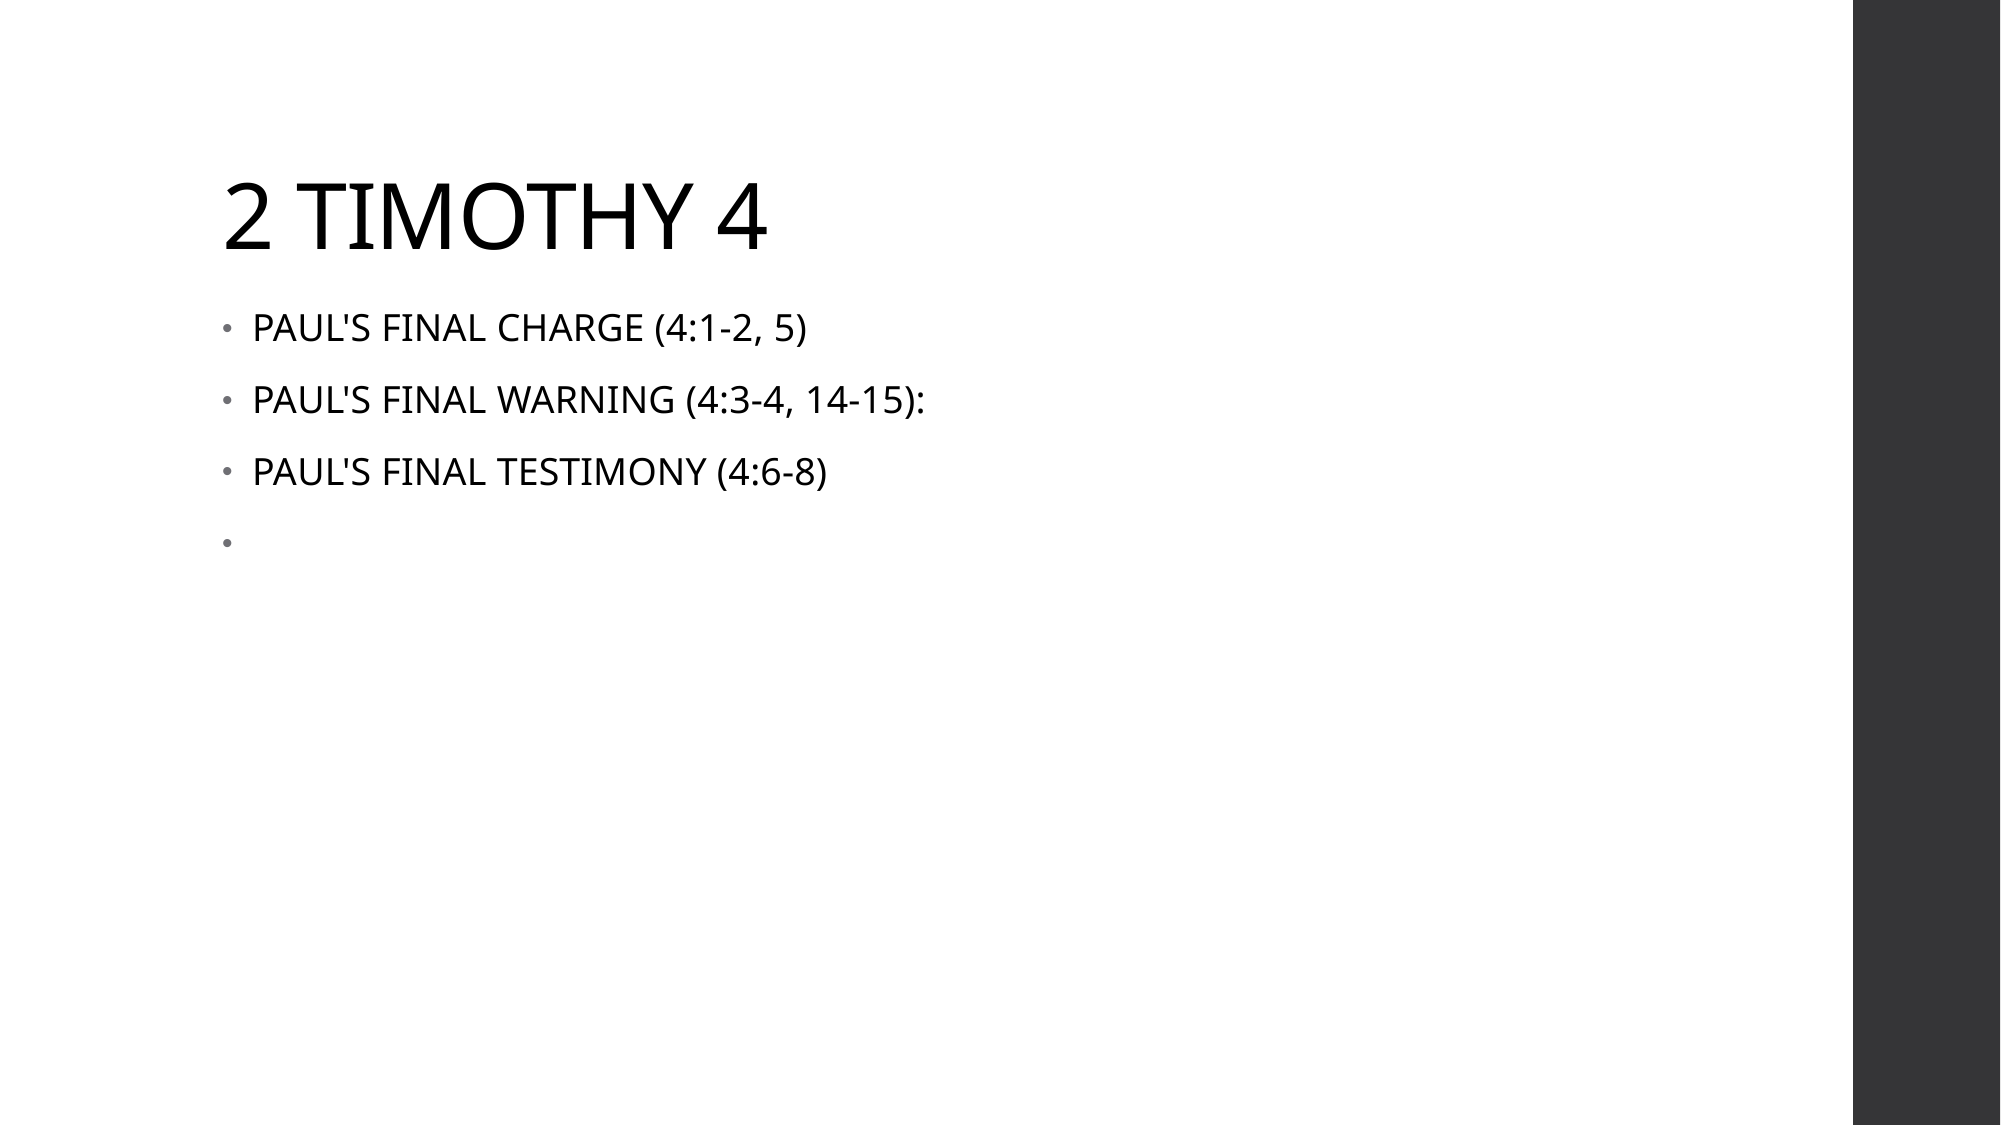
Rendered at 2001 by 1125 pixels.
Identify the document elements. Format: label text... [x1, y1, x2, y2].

title 2 TIMOTHY 4 [206, 60, 1797, 278]
list PAUL'S FINAL CHARGE (4:1-2, 5) PAUL'S FINAL WARNING (4:3-4, 14-15): PAUL'S FINAL TESTIMONY (4:6-8) [206, 299, 1617, 1014]
